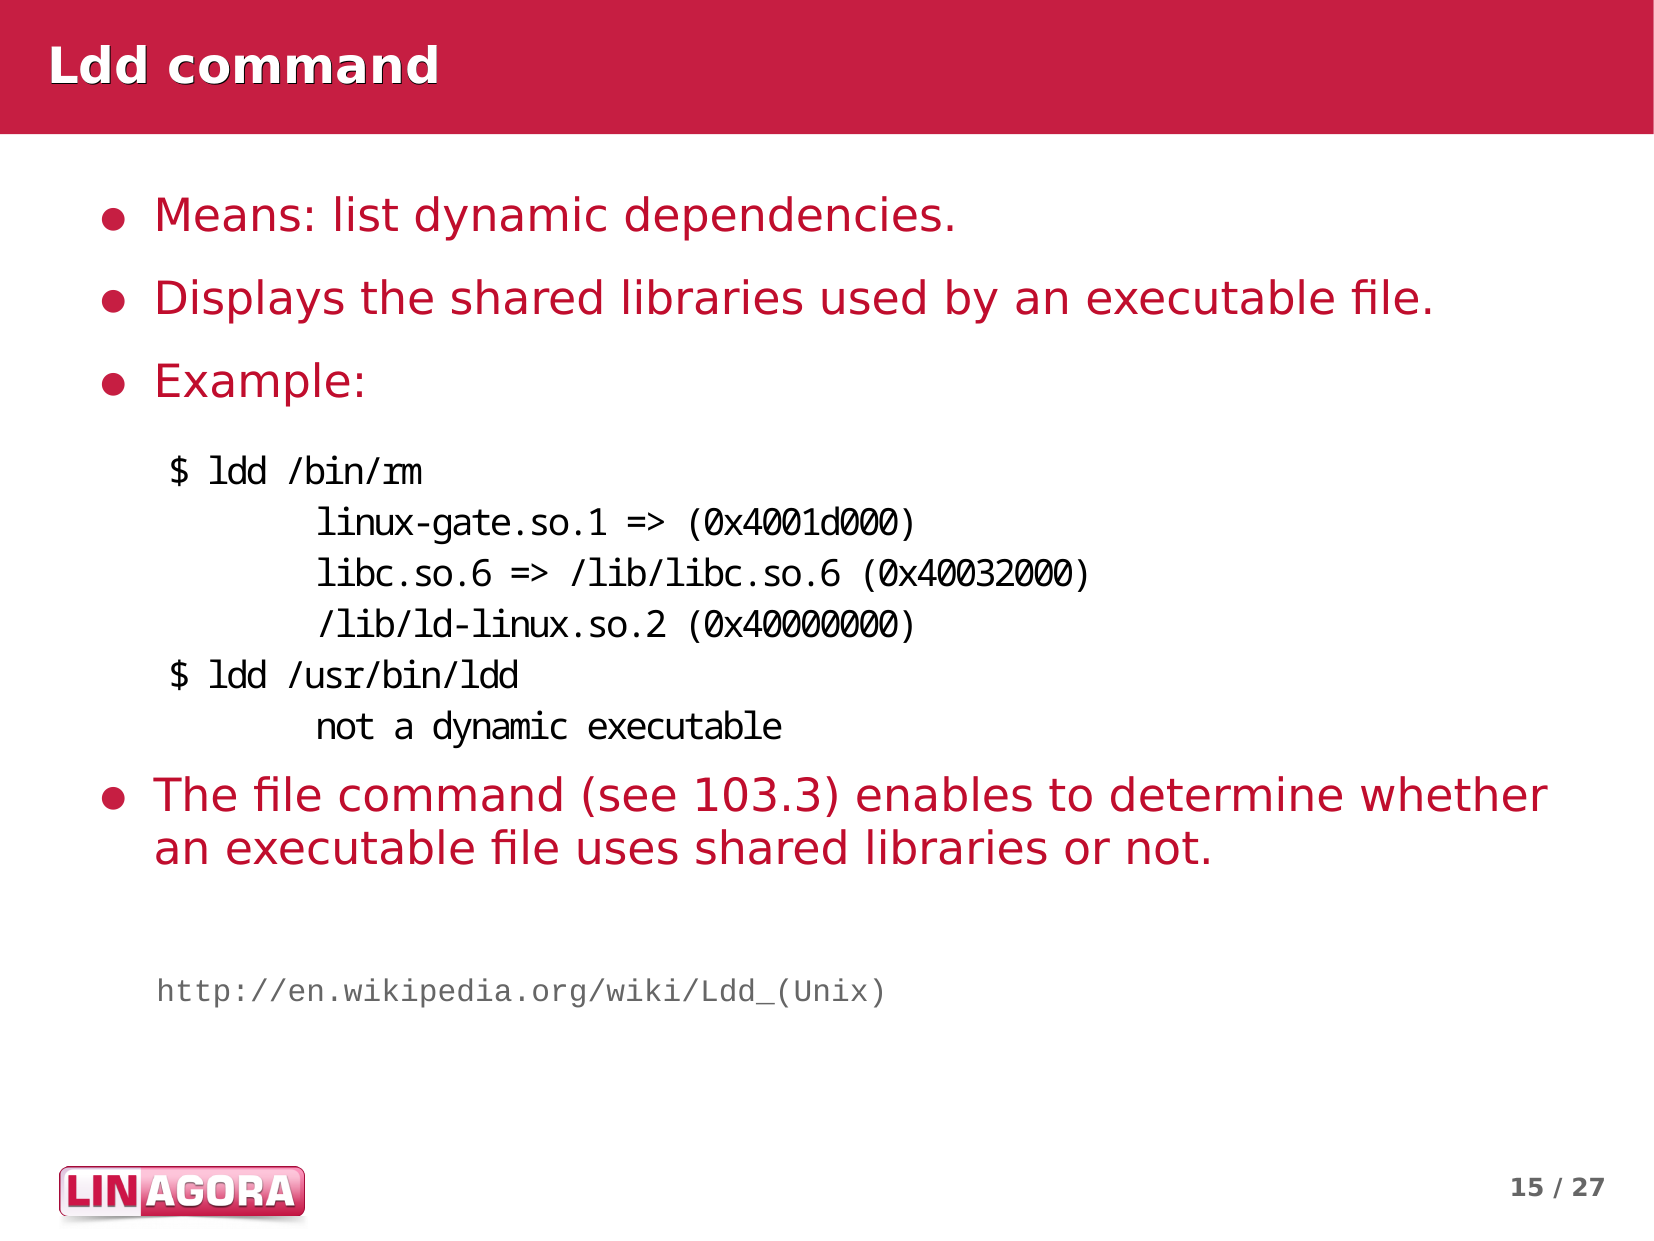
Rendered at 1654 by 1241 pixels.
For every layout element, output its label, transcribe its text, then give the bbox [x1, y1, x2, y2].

picture [59, 1166, 308, 1229]
text_box http://en.wikipedia.org/wiki/Ldd_(Unix) [141, 968, 1028, 1020]
list Means: list dynamic dependencies. Displays the shared libraries used by an executable file. Example: The file command (see 103.3) enables to determine whether an executable file uses shared libraries or not. [82, 188, 1571, 1134]
title Ldd command [47, 7, 1624, 126]
text_box $ ldd /bin/rm linux-gate.so.1 => (0x4001d000) libc.so.6 => /lib/libc.so.6 (0x40032000) /lib/ld-linux.so.2 (0x40000000) $ ldd /usr/bin/ldd not a dynamic executable [153, 437, 1170, 677]
